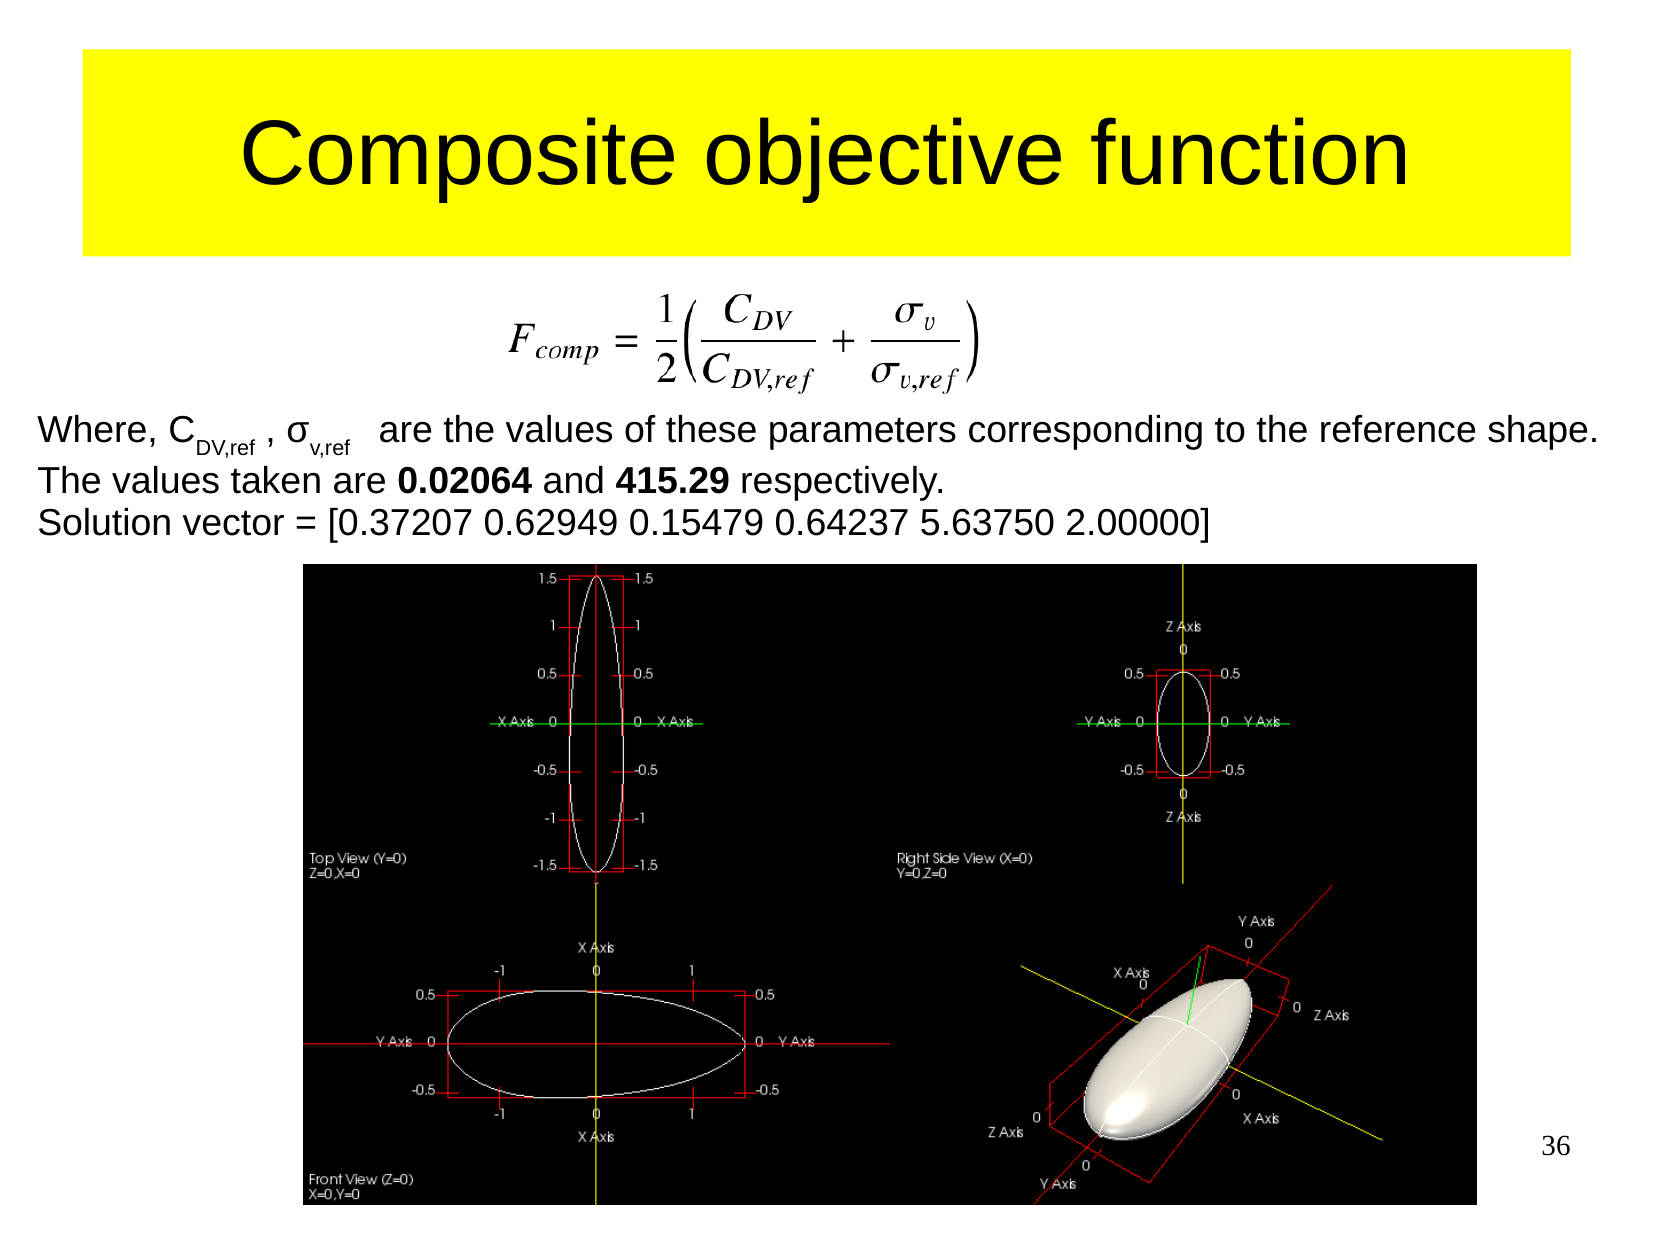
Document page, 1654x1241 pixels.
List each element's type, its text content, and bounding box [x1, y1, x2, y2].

text_box Where, CDV,ref , σv,ref are the values of these parameters corresponding to the reference shape. The values taken are 0.02064 and 415.29 respectively. Solution vector = [0.37207 0.62949 0.15479 0.64237 5.63750 2.00000] [22, 401, 1630, 556]
title Composite objective function [82, 49, 1571, 257]
picture [484, 268, 993, 401]
picture [303, 564, 1477, 1205]
